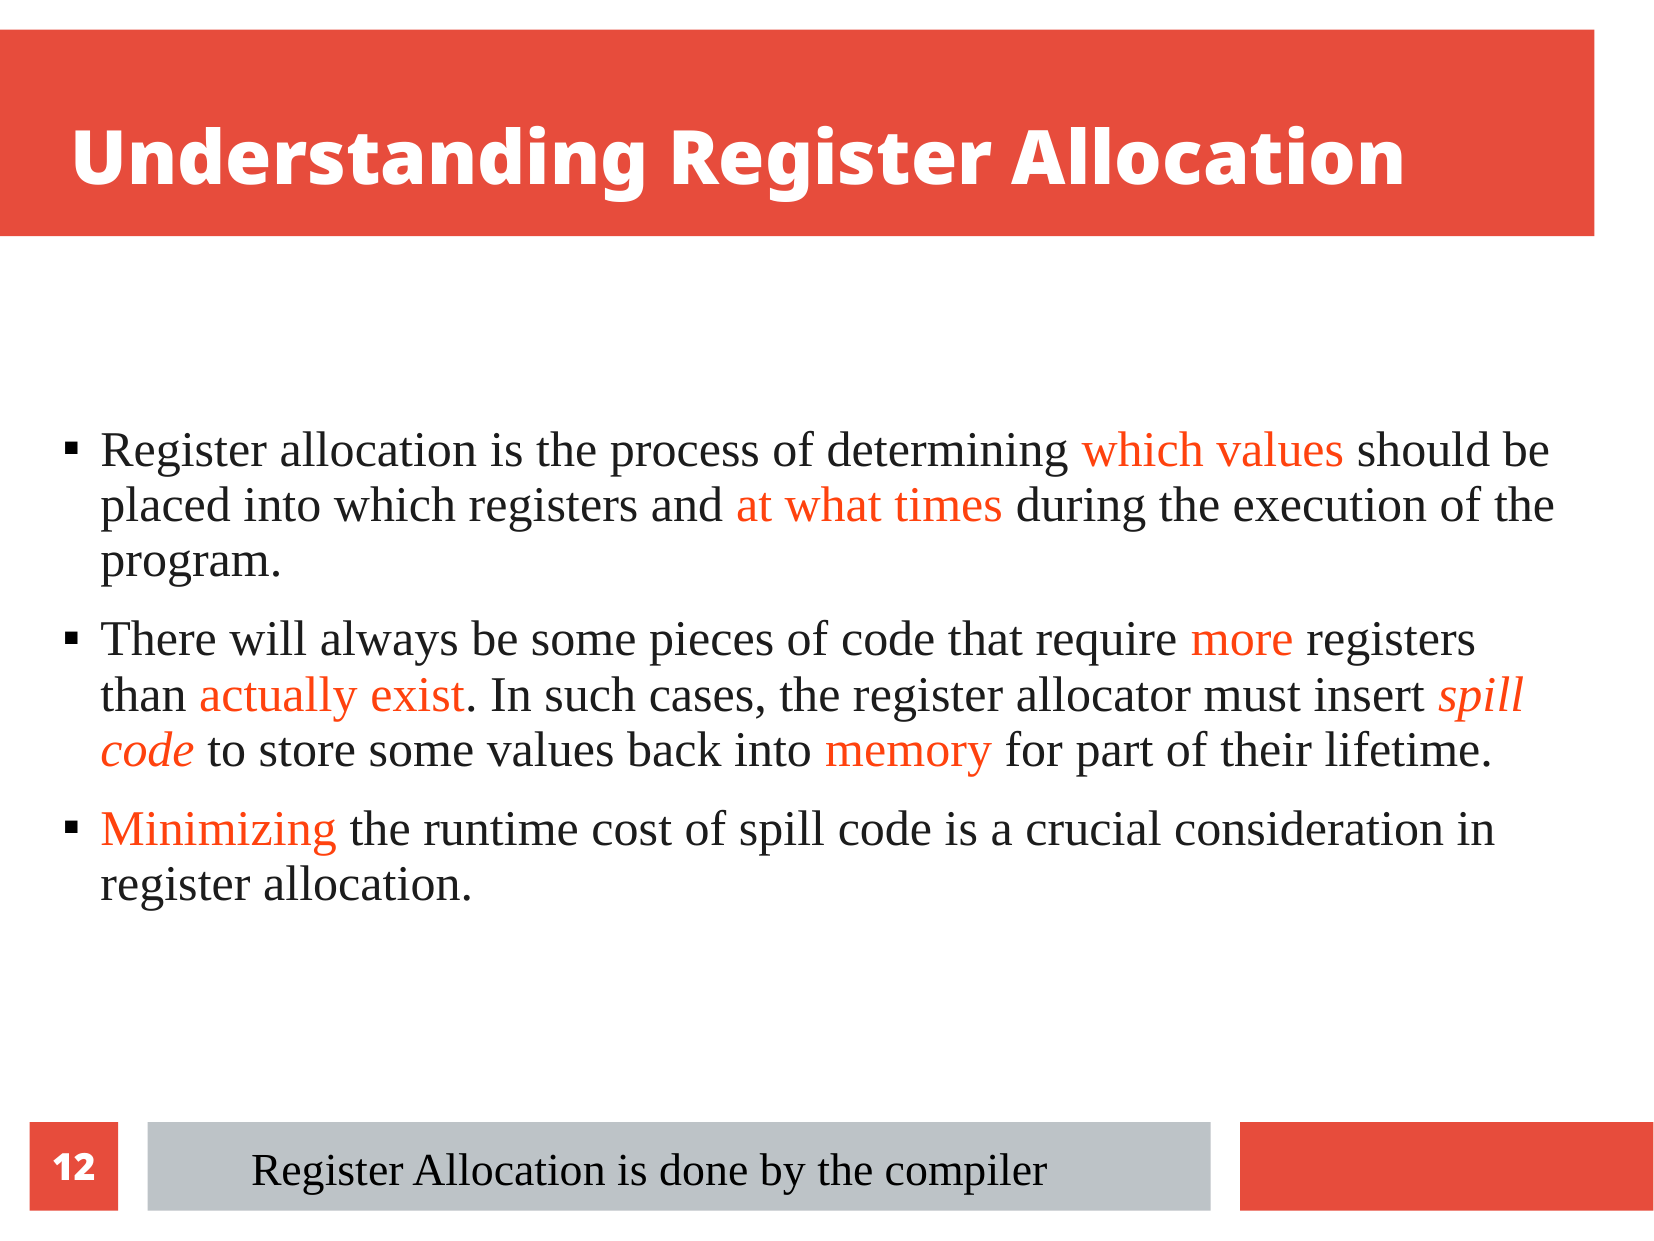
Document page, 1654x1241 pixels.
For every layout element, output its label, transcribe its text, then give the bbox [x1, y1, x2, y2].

list Register allocation is the process of determining which values should be placed into which registers and at what times during the execution of the program. There will always be some pieces of code that require more registers than actually exist. In such cases, the register allocator must insert spill code to store some values back into memory for part of their lifetime. Minimizing the runtime cost of spill code is a crucial consideration in register allocation. [64, 342, 1571, 1111]
text_box Register Allocation is done by the compiler [236, 1137, 1243, 1203]
title Understanding Register Allocation [70, 59, 1607, 207]
